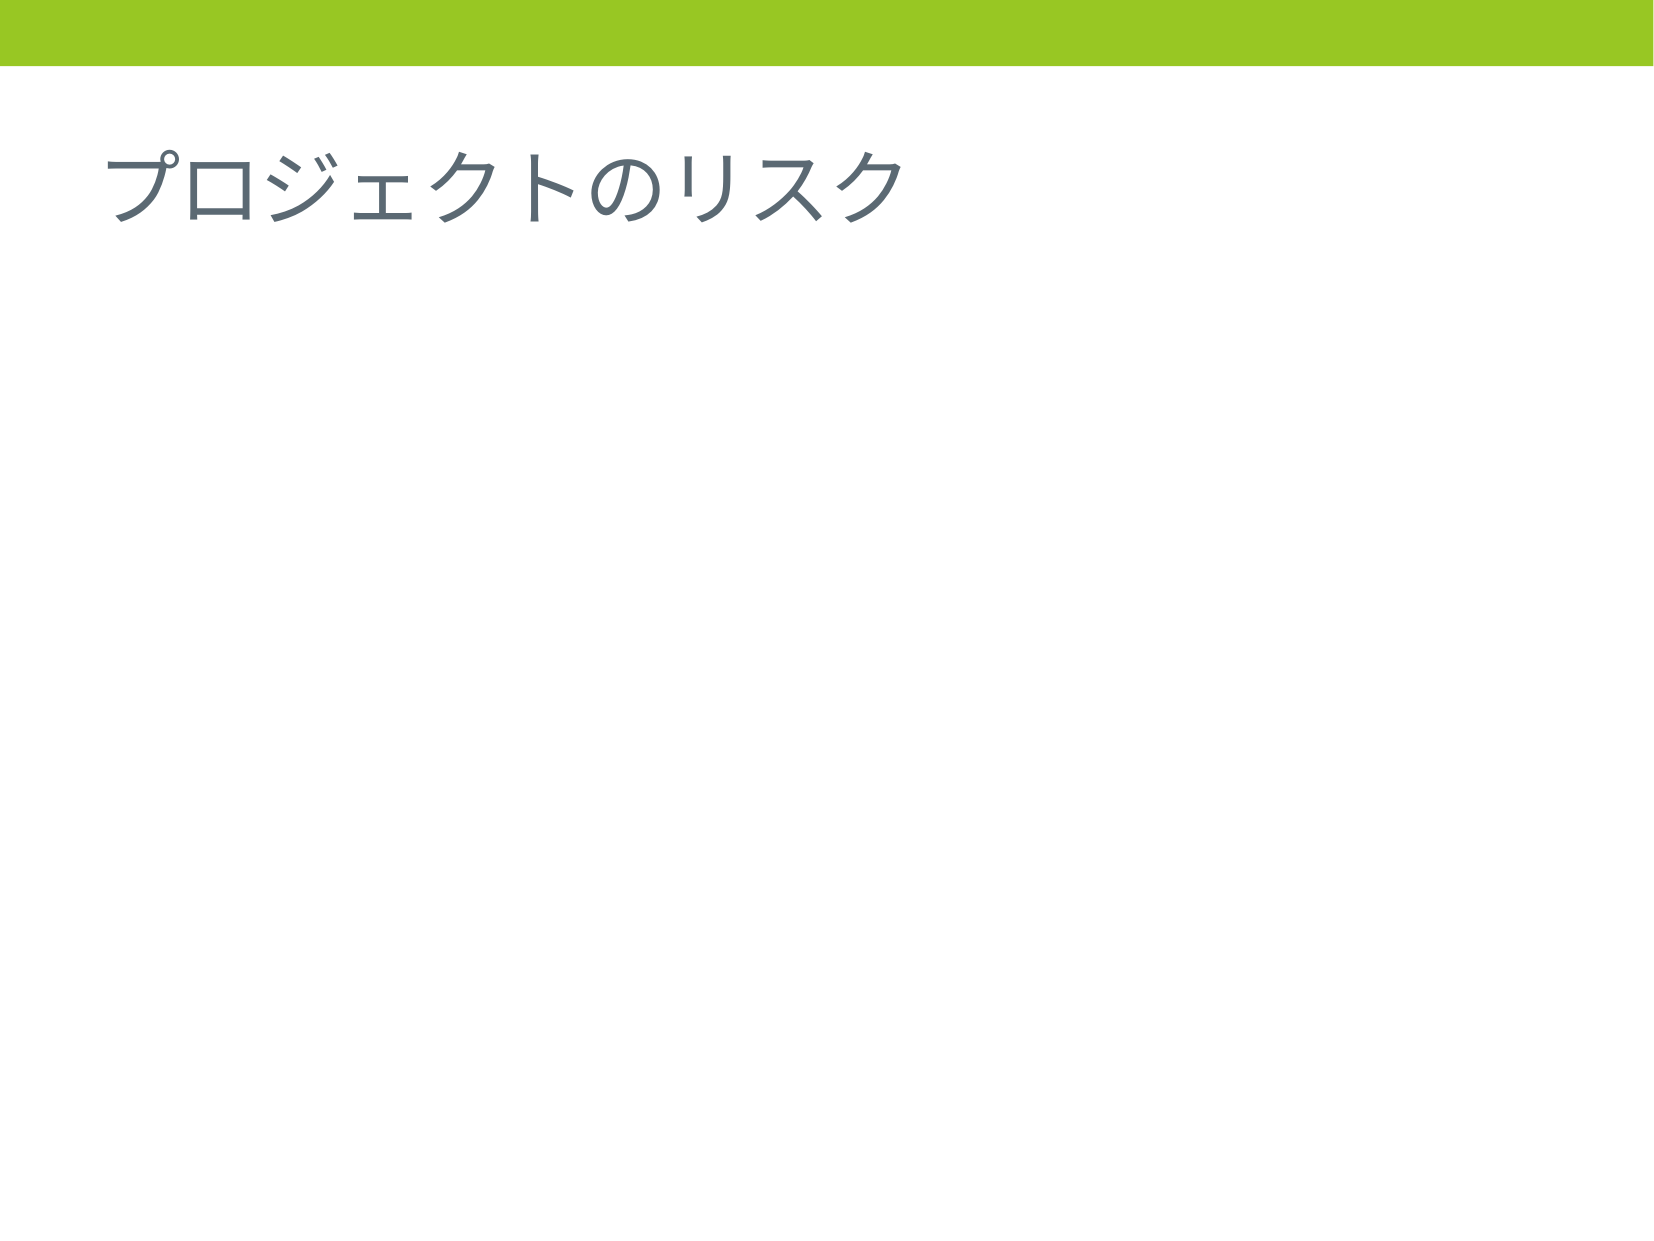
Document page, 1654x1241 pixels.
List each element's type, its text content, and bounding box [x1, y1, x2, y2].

title プロジェクトのリスク [82, 96, 1571, 276]
